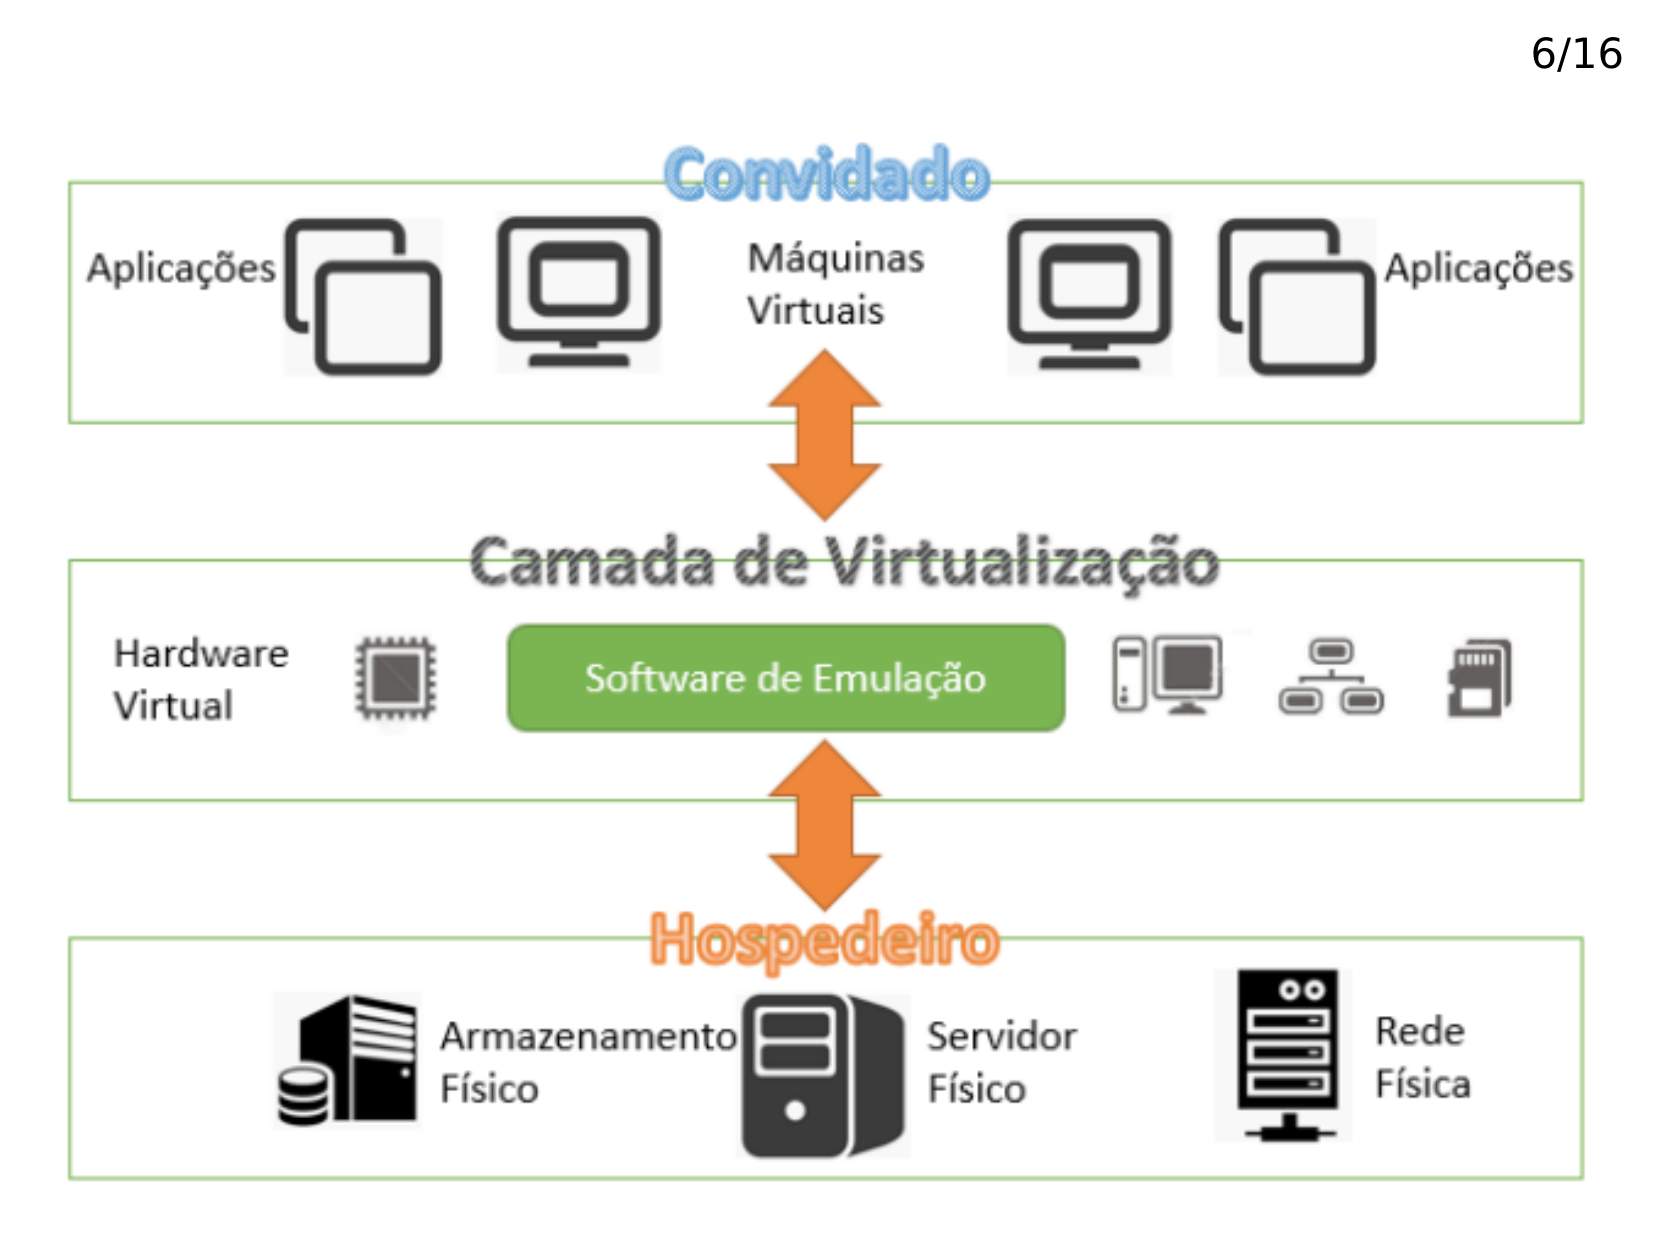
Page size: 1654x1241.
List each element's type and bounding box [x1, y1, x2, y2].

picture [59, 141, 1595, 1189]
